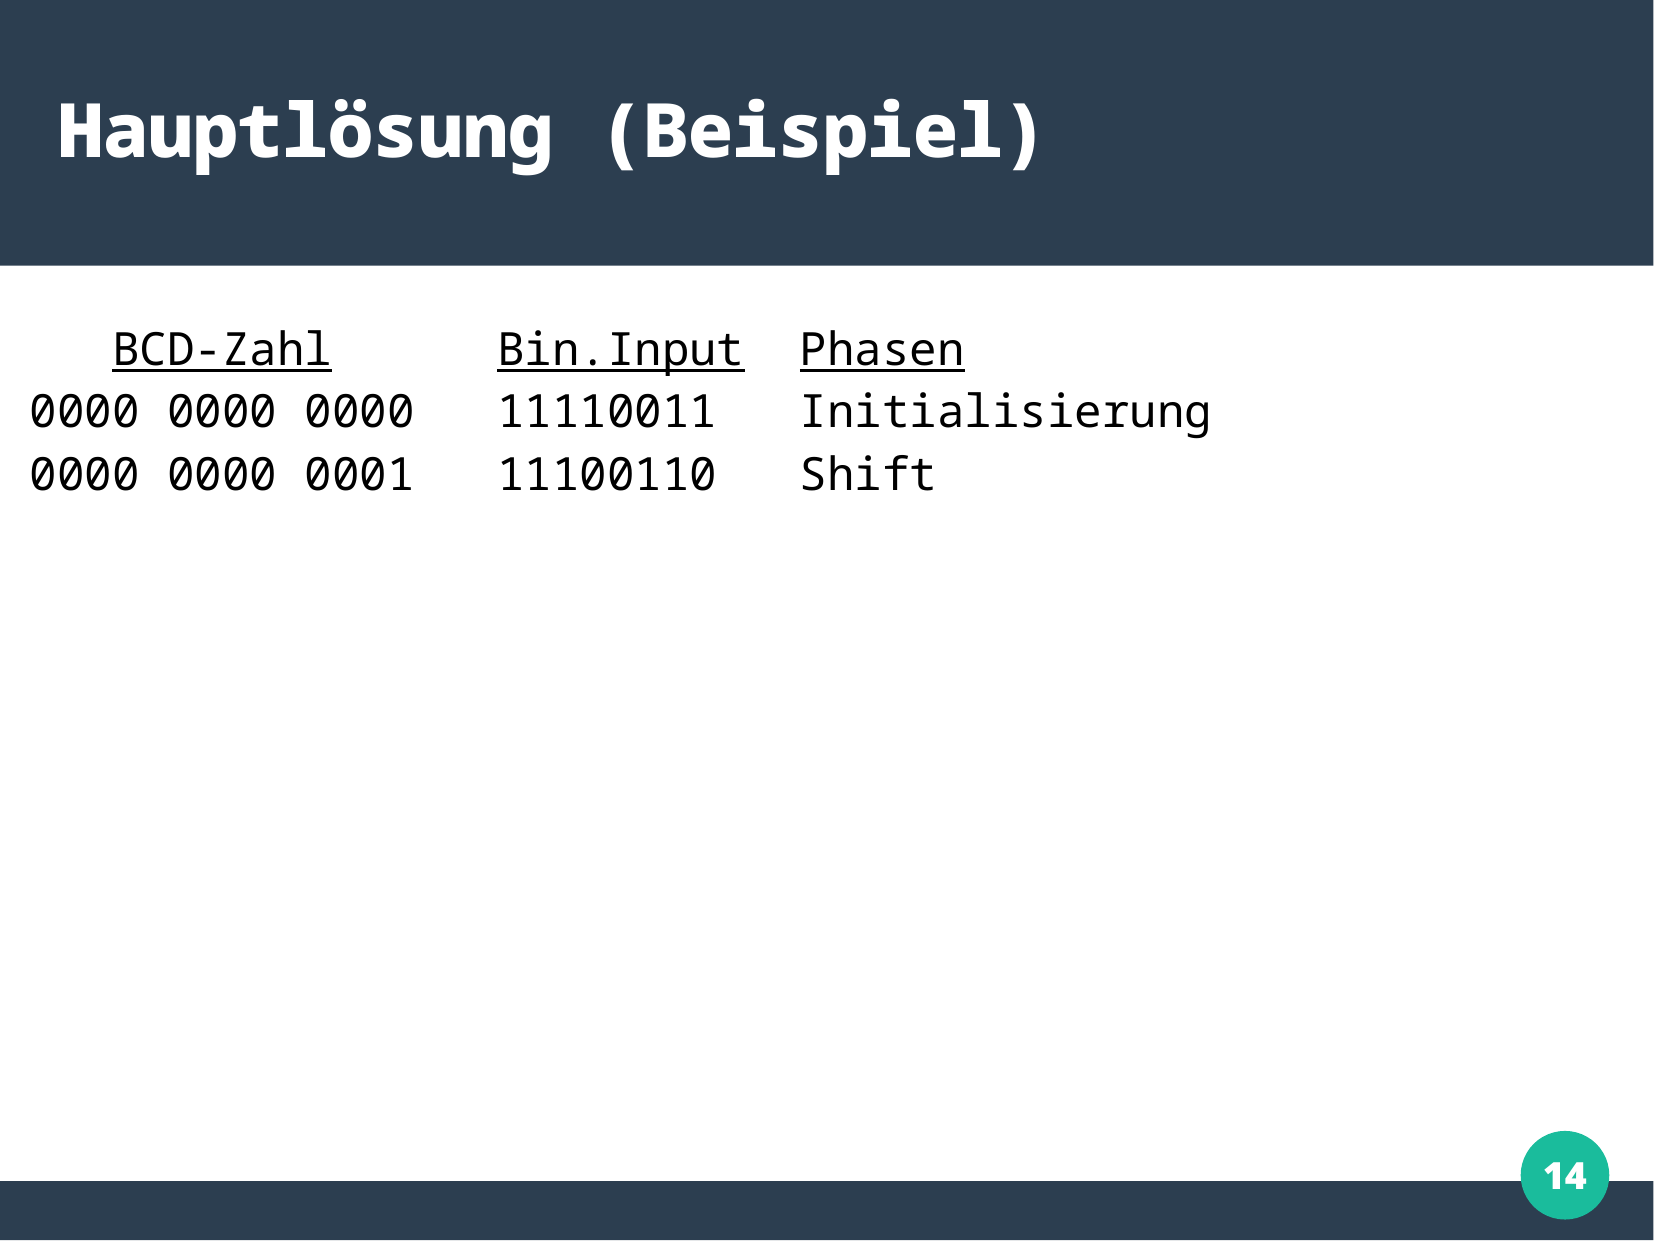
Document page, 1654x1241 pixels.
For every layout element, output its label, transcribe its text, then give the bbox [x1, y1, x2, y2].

text_box BCD-Zahl Bin.Input Phasen 0000 0000 0000 11110011 Initialisierung 0000 0000 0001 11100110 Shift [15, 308, 1636, 1241]
title Hauptlösung (Beispiel) [59, 49, 1595, 207]
